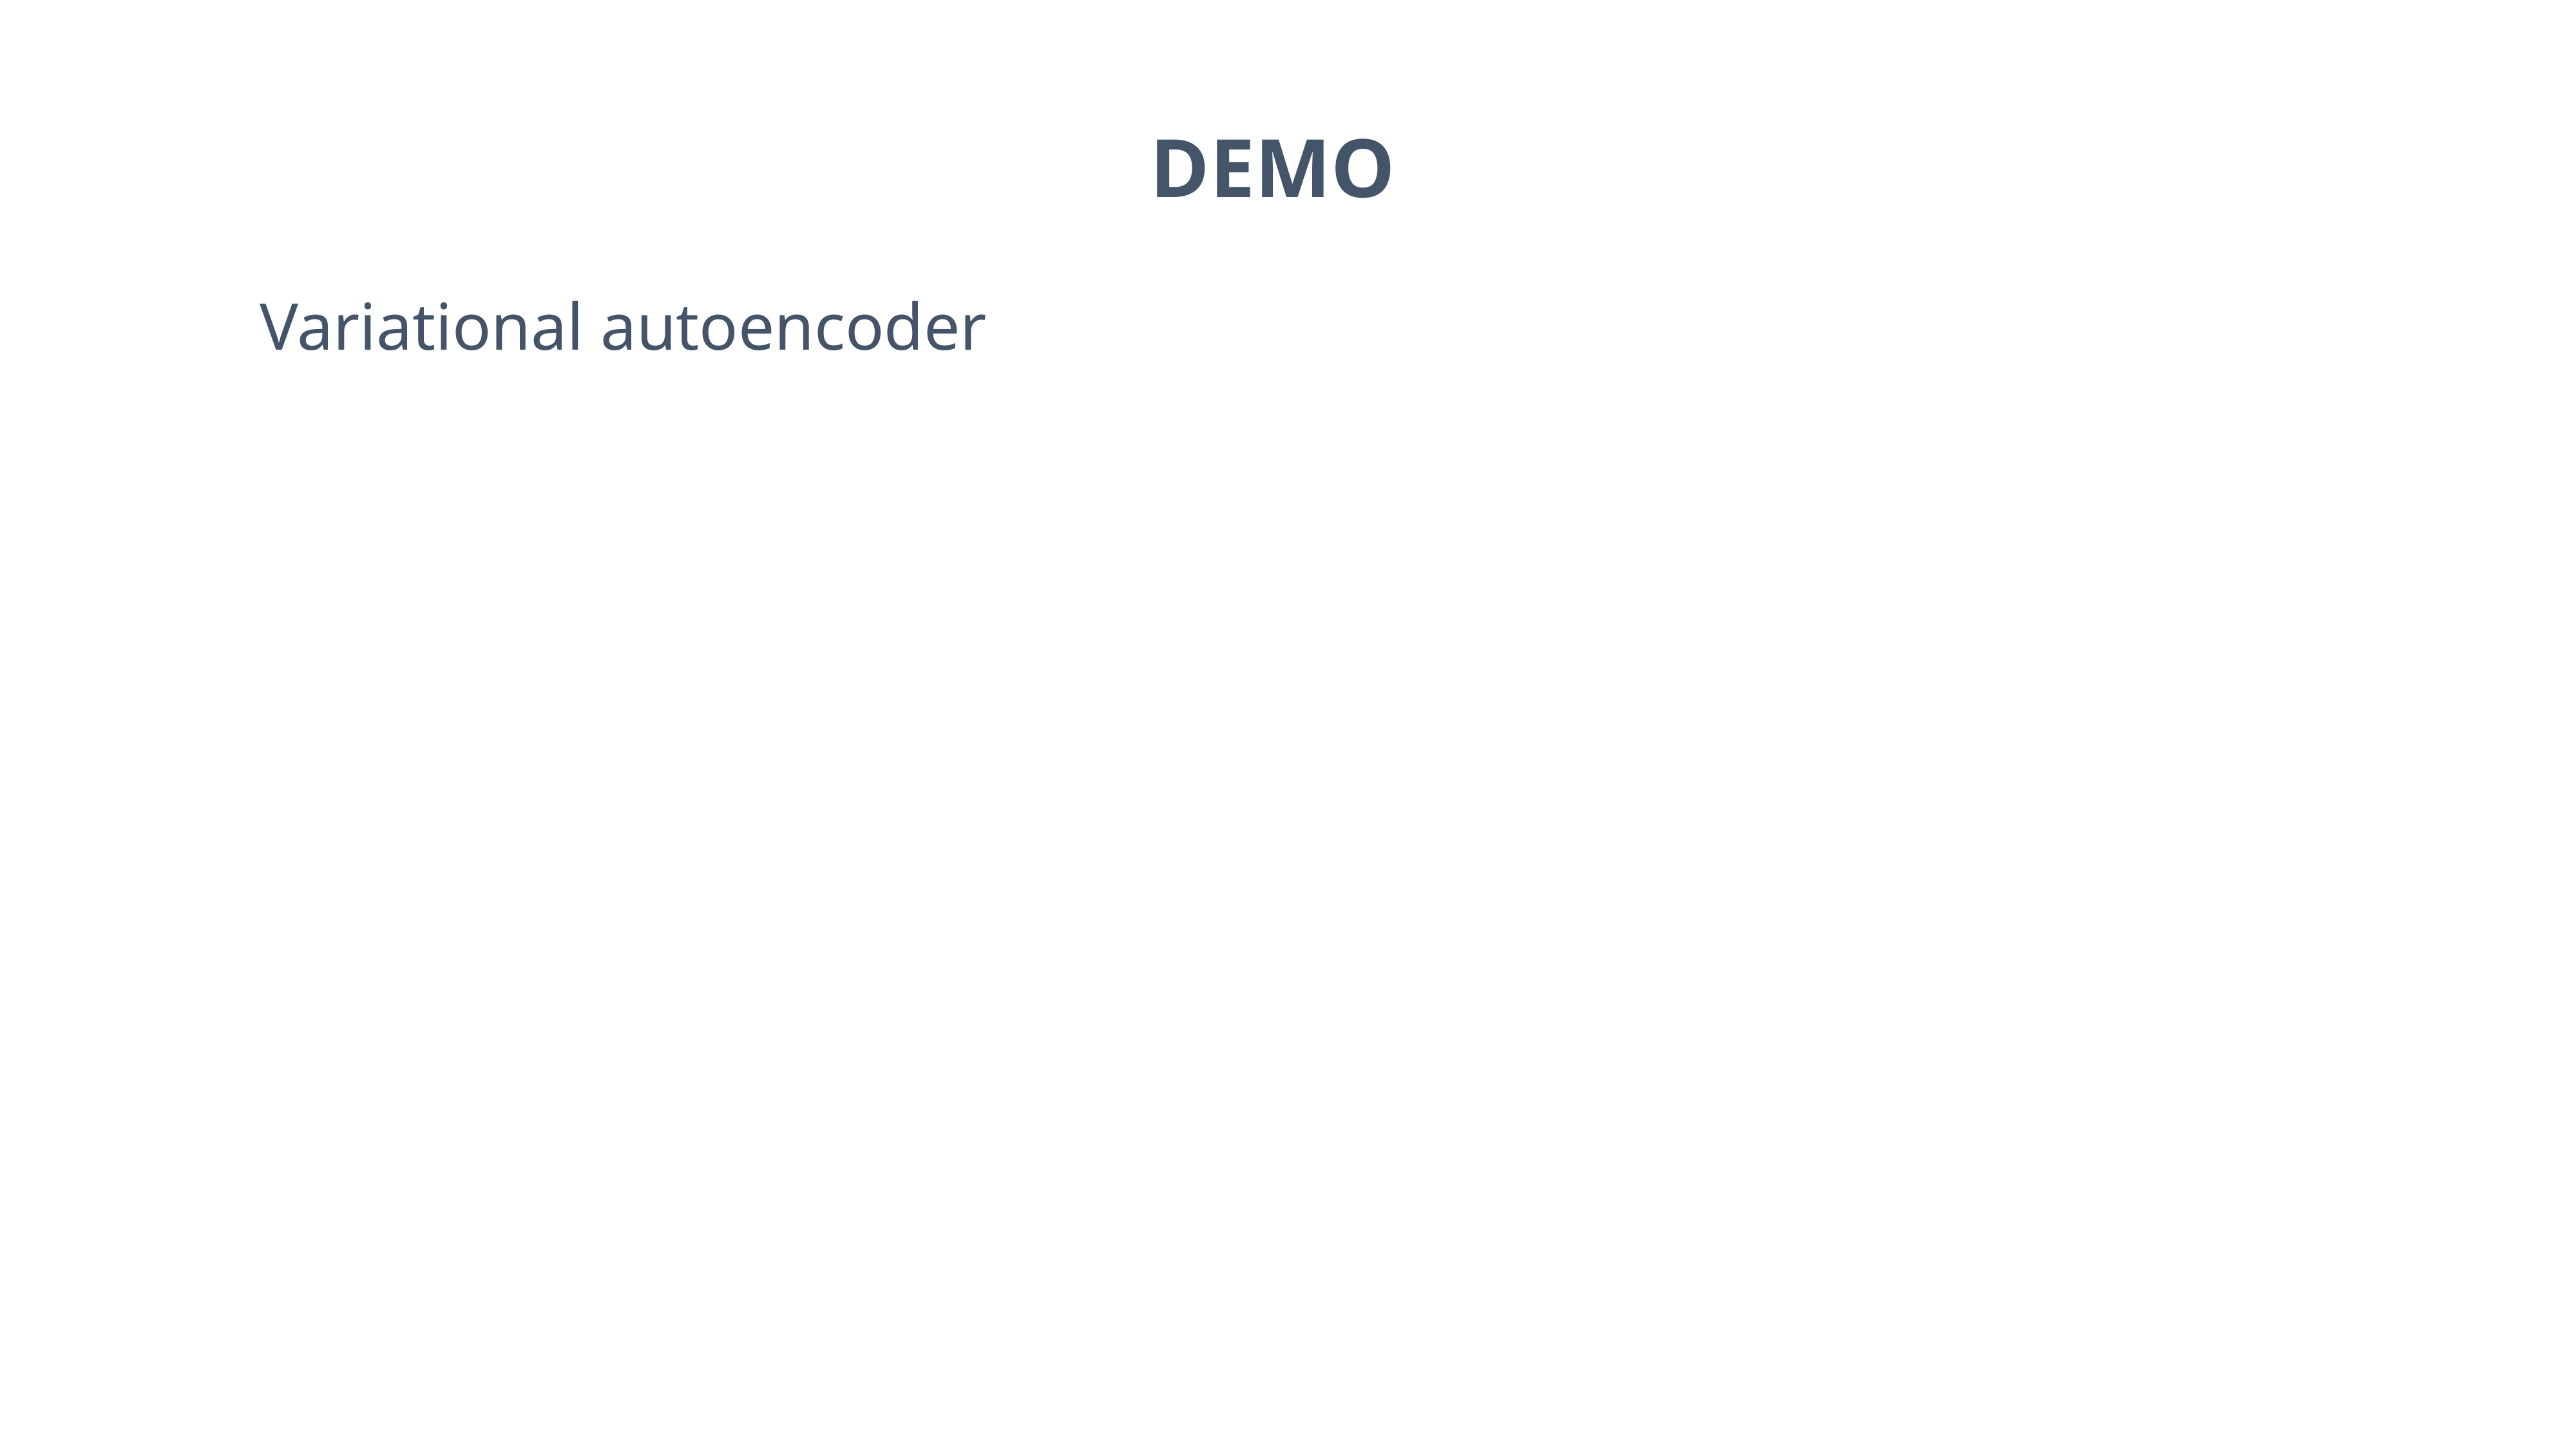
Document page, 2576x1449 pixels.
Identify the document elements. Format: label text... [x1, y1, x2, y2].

text_box Variational autoencoder [250, 280, 2549, 368]
text_box DEMO [1141, 112, 1405, 219]
